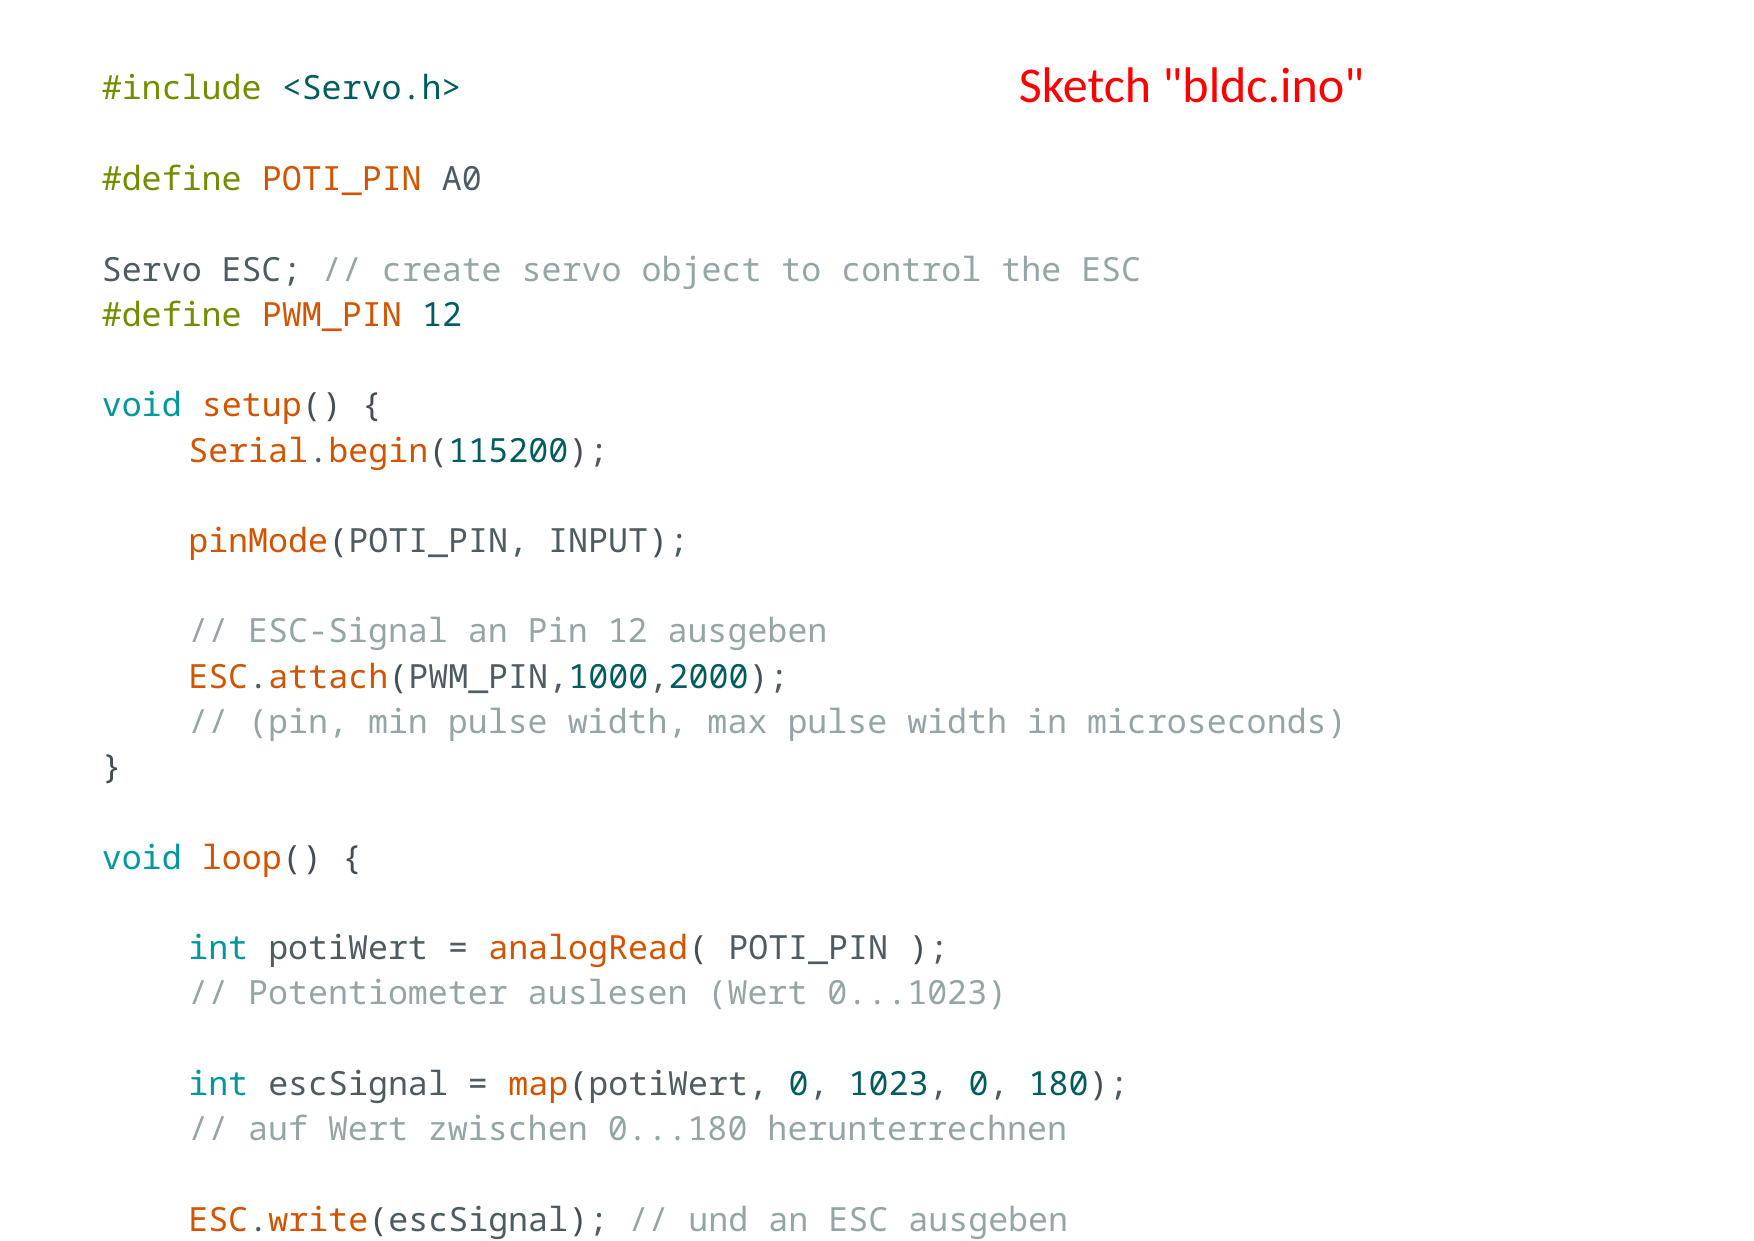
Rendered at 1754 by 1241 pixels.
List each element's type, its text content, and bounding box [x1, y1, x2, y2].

text_box #include <Servo.h> #define POTI_PIN A0 Servo ESC; // create servo object to control the ESC #define PWM_PIN 12 void setup() { Serial.begin(115200); pinMode(POTI_PIN, INPUT); // ESC-Signal an Pin 12 ausgeben ESC.attach(PWM_PIN,1000,2000); // (pin, min pulse width, max pulse width in microseconds) } void loop() { int potiWert = analogRead( POTI_PIN ); // Potentiometer auslesen (Wert 0...1023) int escSignal = map(potiWert, 0, 1023, 0, 180); // auf Wert zwischen 0...180 herunterrechnen ESC.write(escSignal); // und an ESC ausgeben Serial.println("Signal: " + String( escSignal )); } [86, 57, 1668, 1209]
text_box Sketch "bldc.ino" [1003, 57, 1642, 148]
